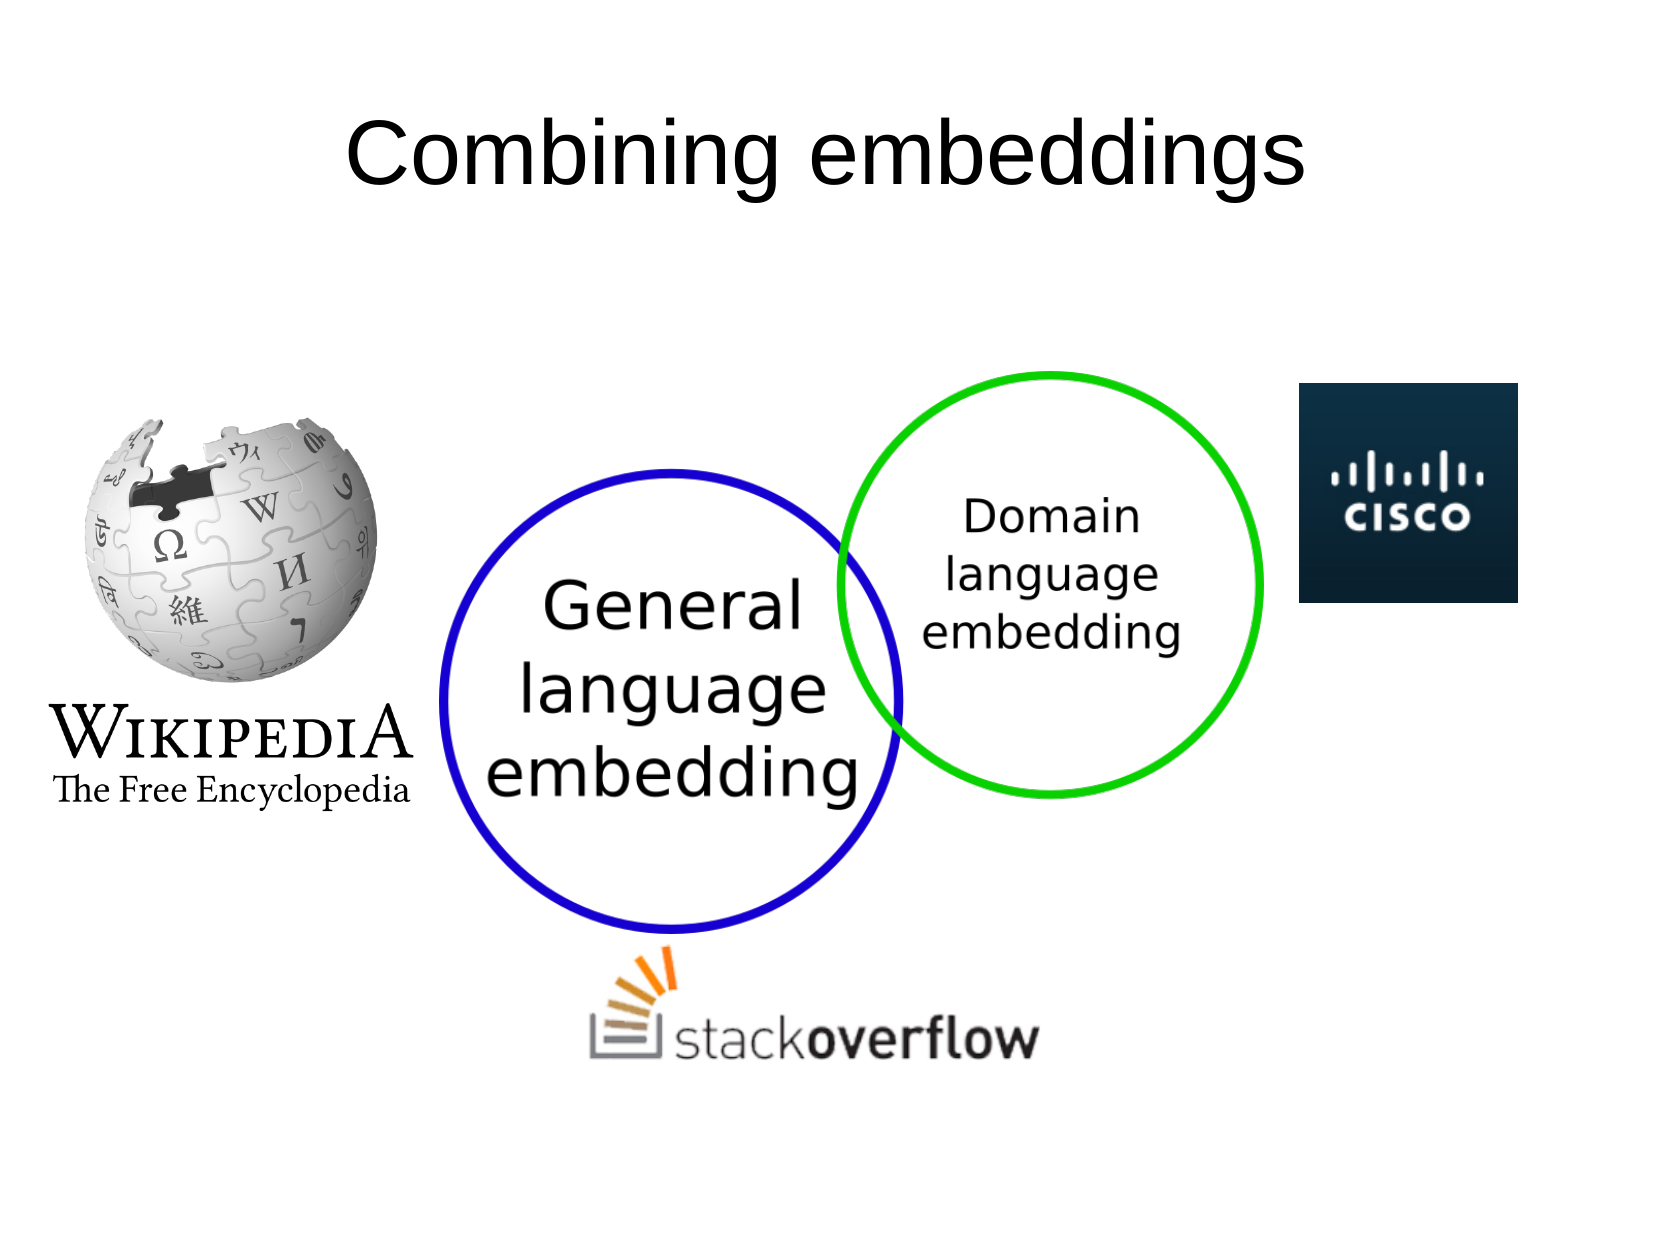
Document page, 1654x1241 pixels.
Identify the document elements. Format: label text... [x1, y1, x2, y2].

picture [23, 401, 438, 814]
picture [439, 371, 1264, 1217]
title Combining embeddings [82, 49, 1571, 257]
picture [1299, 383, 1518, 603]
